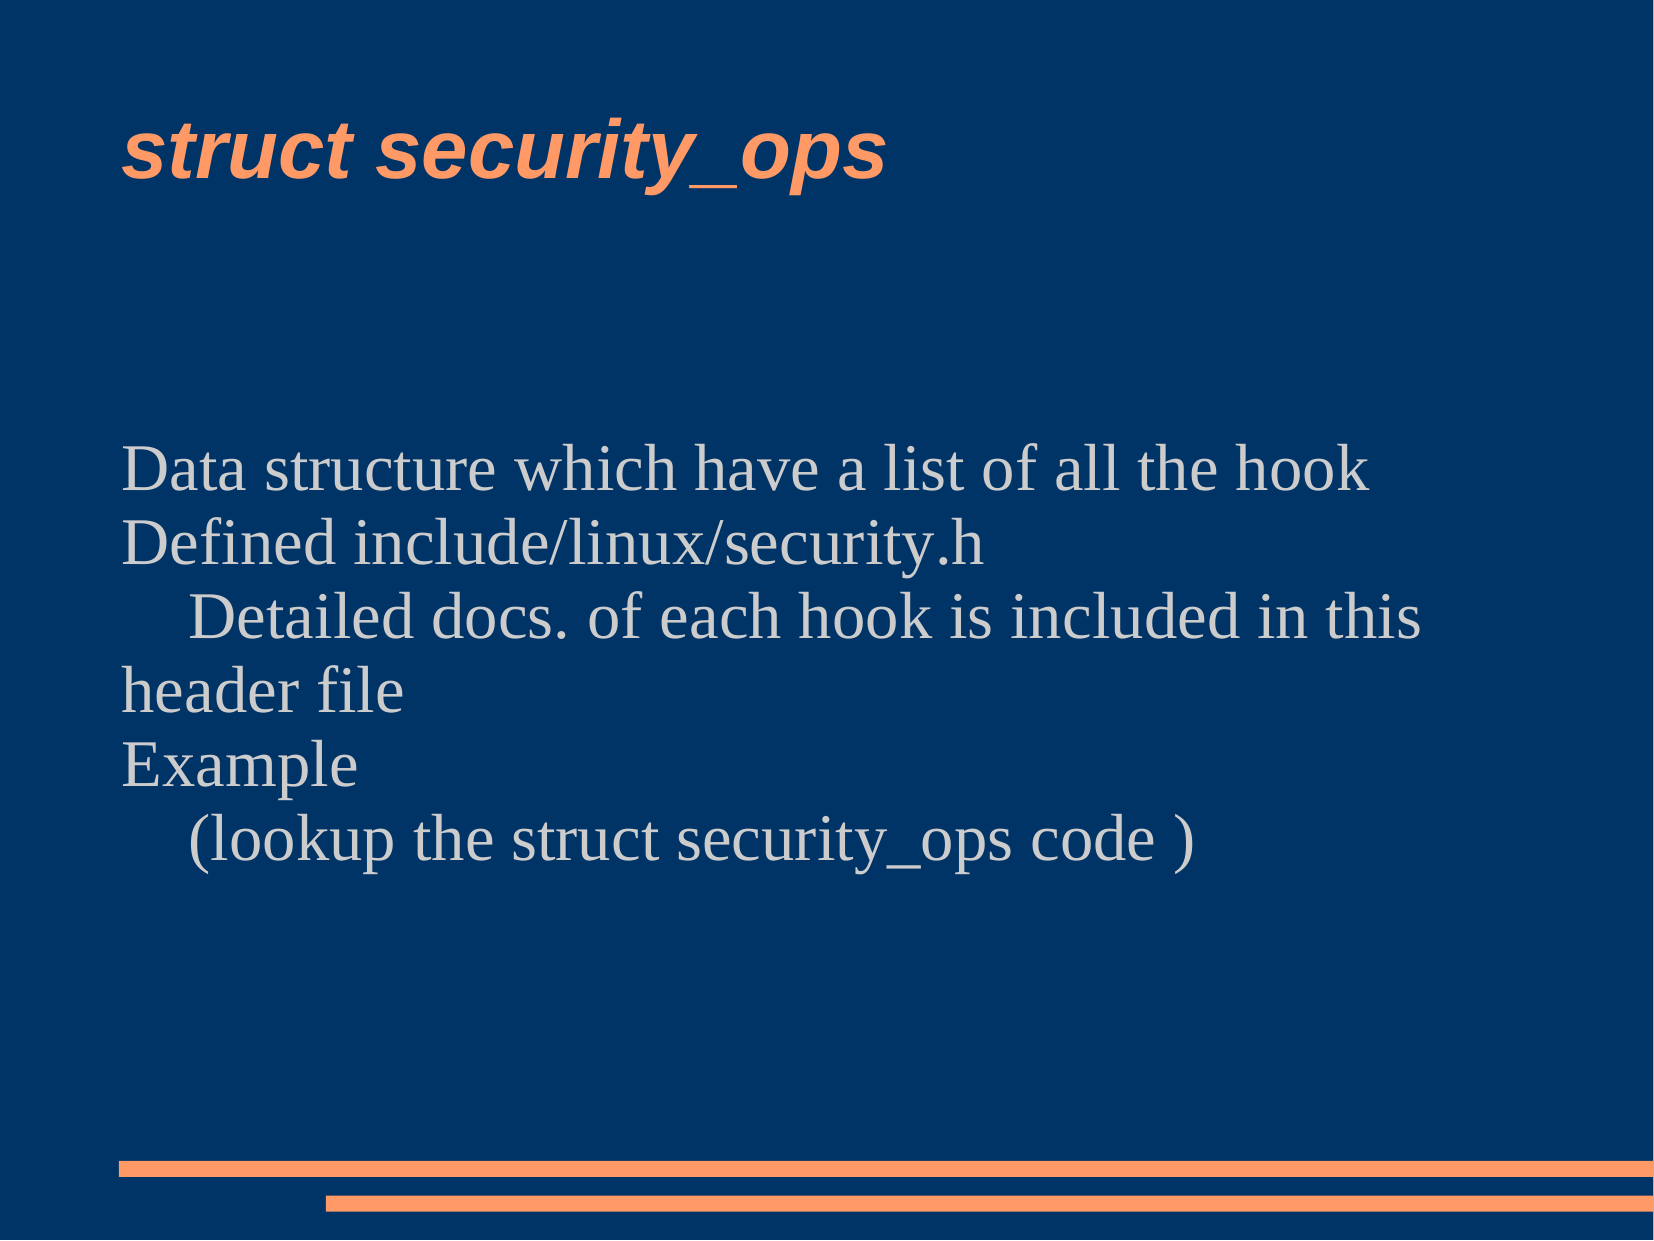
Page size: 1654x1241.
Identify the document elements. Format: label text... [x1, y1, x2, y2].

subtitle Data structure which have a list of all the hook Defined include/linux/security.h Detailed docs. of each hook is included in this header file Example (lookup the struct security_ops code ) [121, 322, 1561, 1133]
title struct security_ops [121, 46, 1534, 254]
